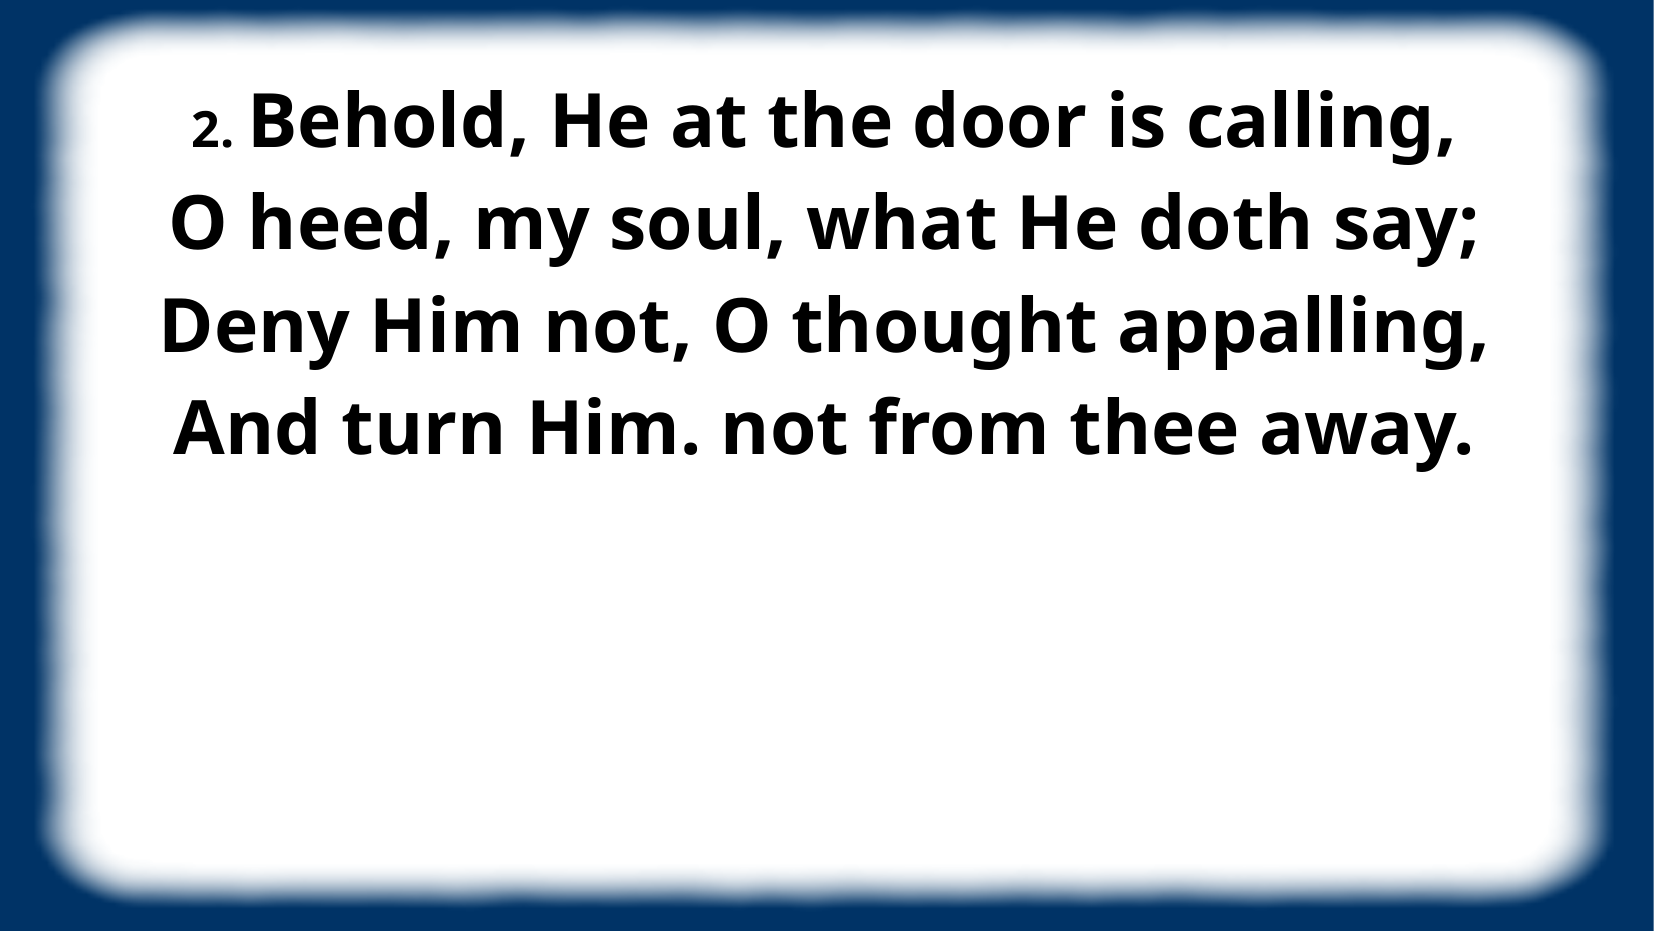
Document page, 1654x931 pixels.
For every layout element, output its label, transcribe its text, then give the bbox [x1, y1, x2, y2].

picture [0, 0, 1654, 931]
text_box 2. Behold, He at the door is calling, O heed, my soul, what He doth say; Deny Him not, O thought appalling, And turn Him. not from thee away. [105, 60, 1546, 475]
